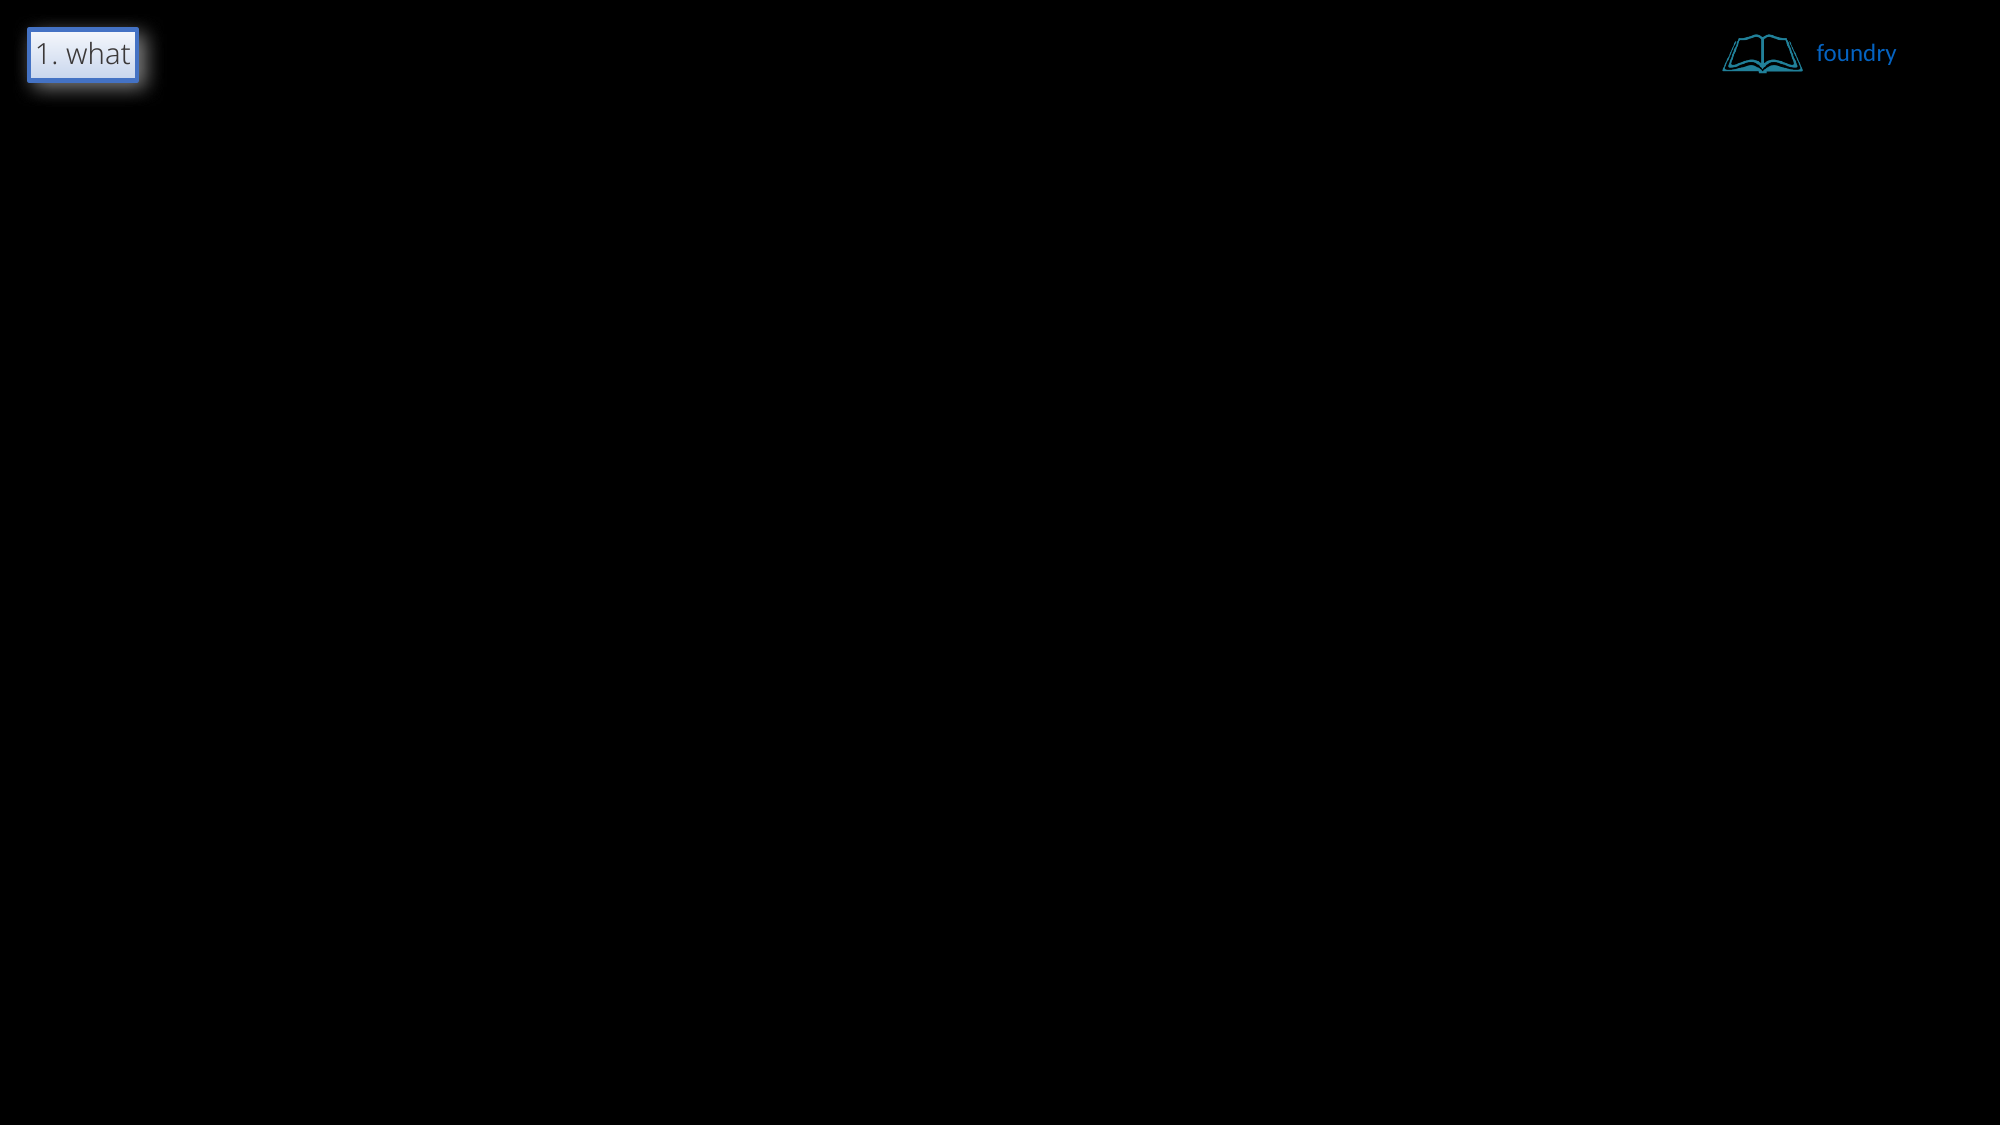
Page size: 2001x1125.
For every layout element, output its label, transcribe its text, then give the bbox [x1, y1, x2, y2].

text_box foundry [1801, 29, 1912, 75]
title 1. what [29, 29, 137, 81]
picture [1720, 32, 1803, 76]
